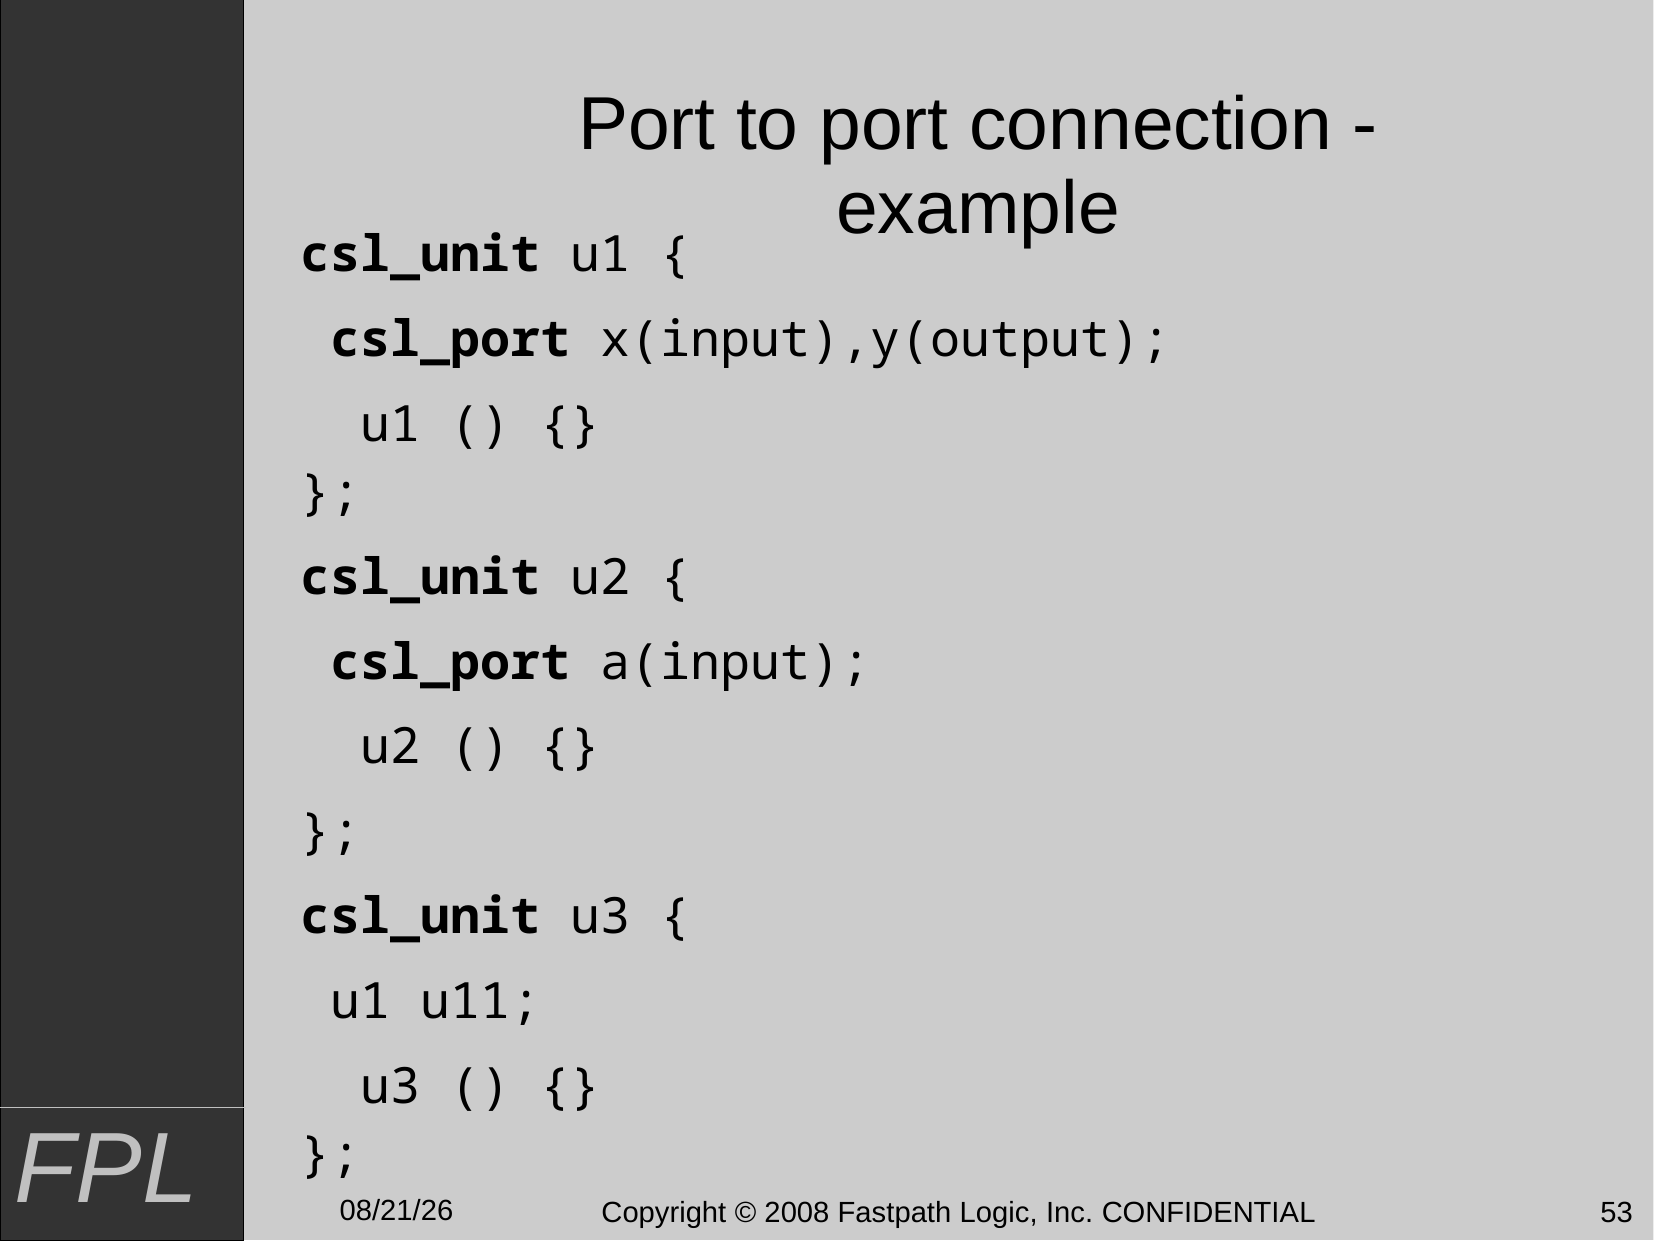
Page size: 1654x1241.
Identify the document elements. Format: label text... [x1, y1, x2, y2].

title Port to port connection - example [427, 64, 1530, 266]
subtitle csl_unit u1 { csl_port x(input),y(output); u1 () {} }; csl_unit u2 { csl_port a(input); u2 () {} }; csl_unit u3 { u1 u11; u3 () {} }; [300, 343, 1276, 1231]
